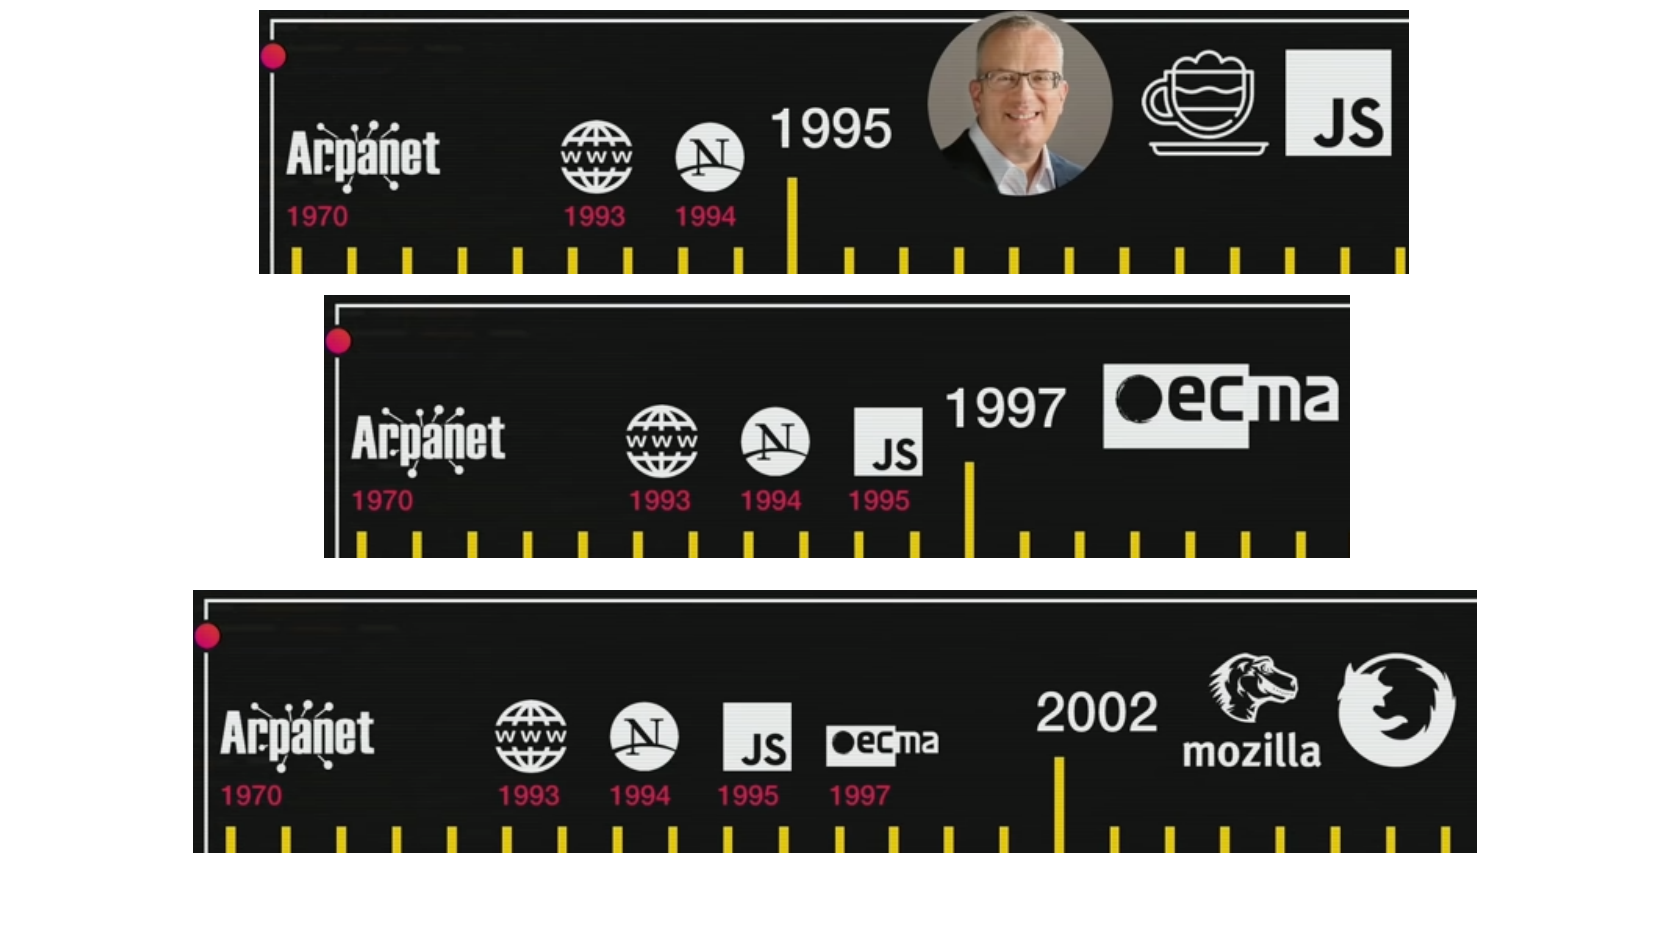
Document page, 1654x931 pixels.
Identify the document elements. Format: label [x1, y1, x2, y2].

picture [259, 10, 1409, 274]
picture [324, 295, 1350, 558]
picture [193, 590, 1477, 853]
